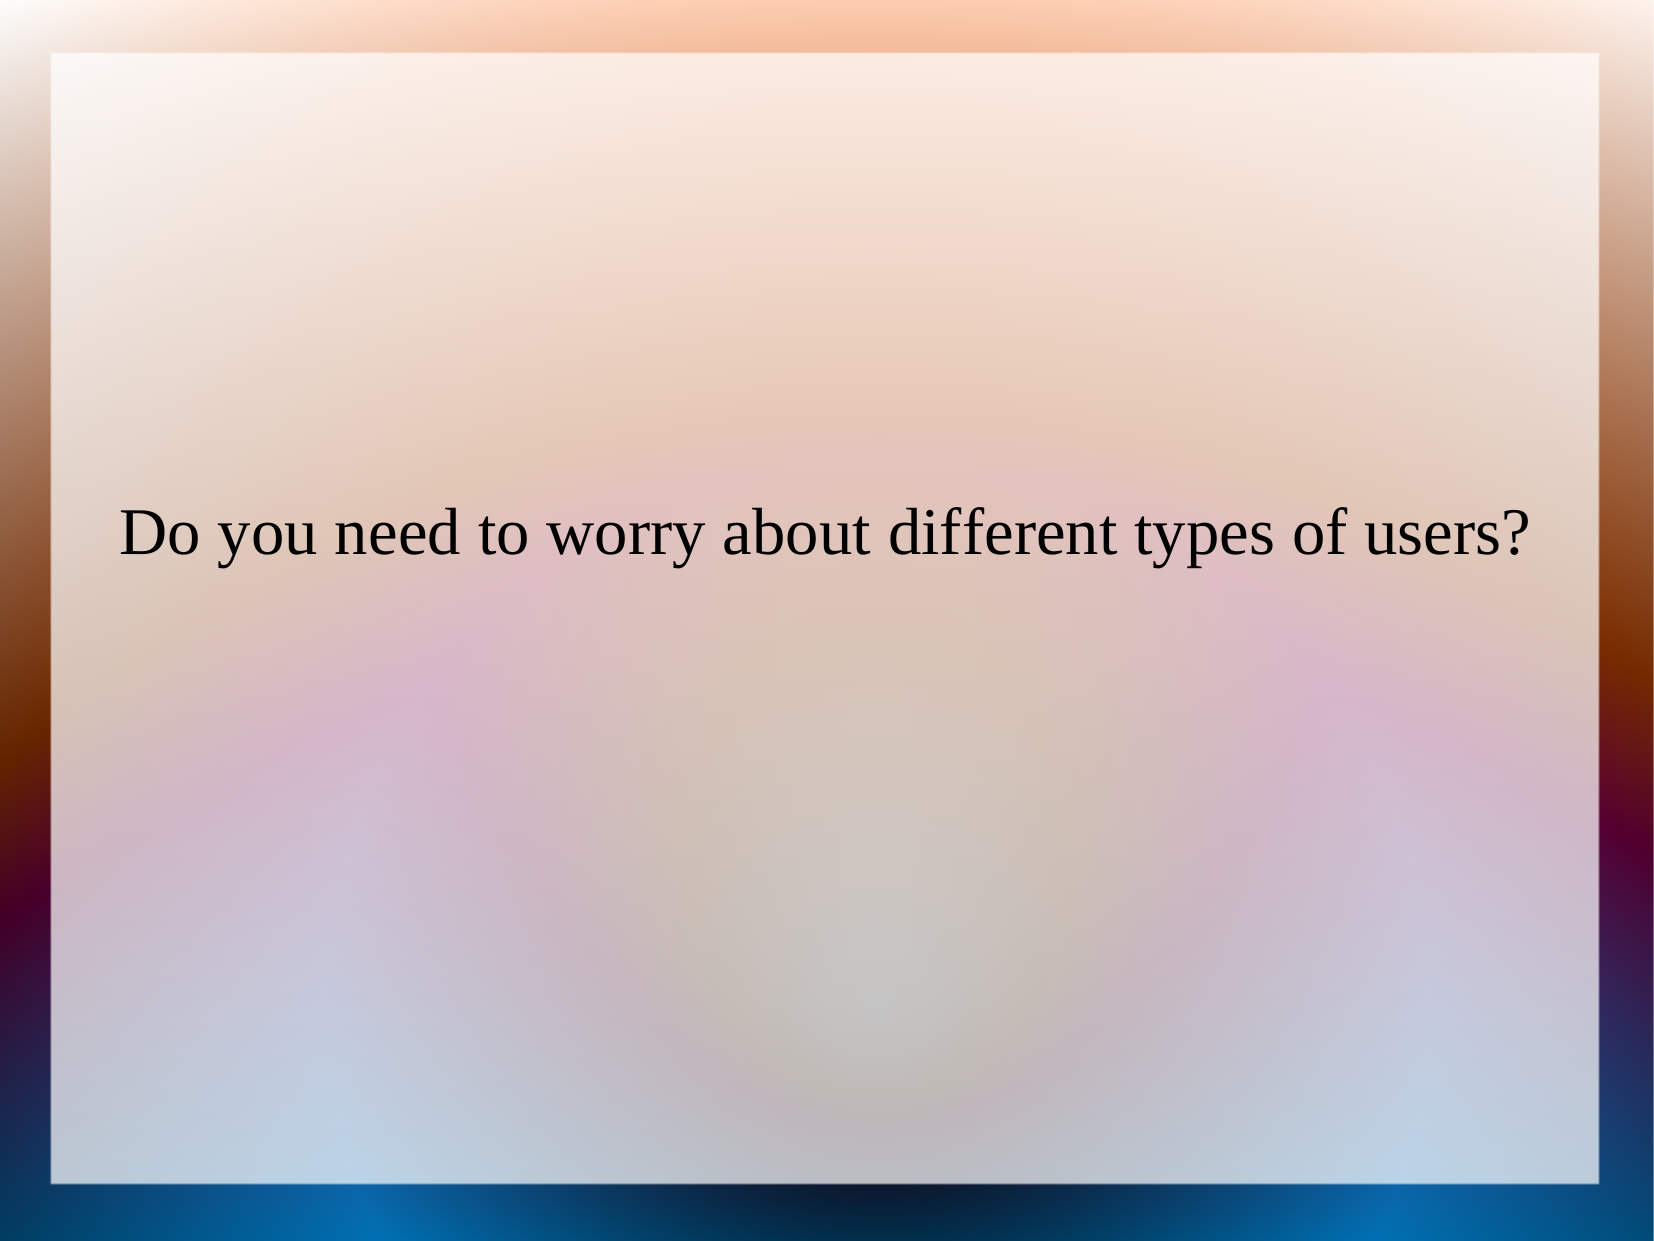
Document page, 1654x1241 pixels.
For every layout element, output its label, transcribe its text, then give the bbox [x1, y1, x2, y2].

picture [0, 0, 1654, 1241]
subtitle Do you need to worry about different types of users? [82, 55, 1571, 1010]
